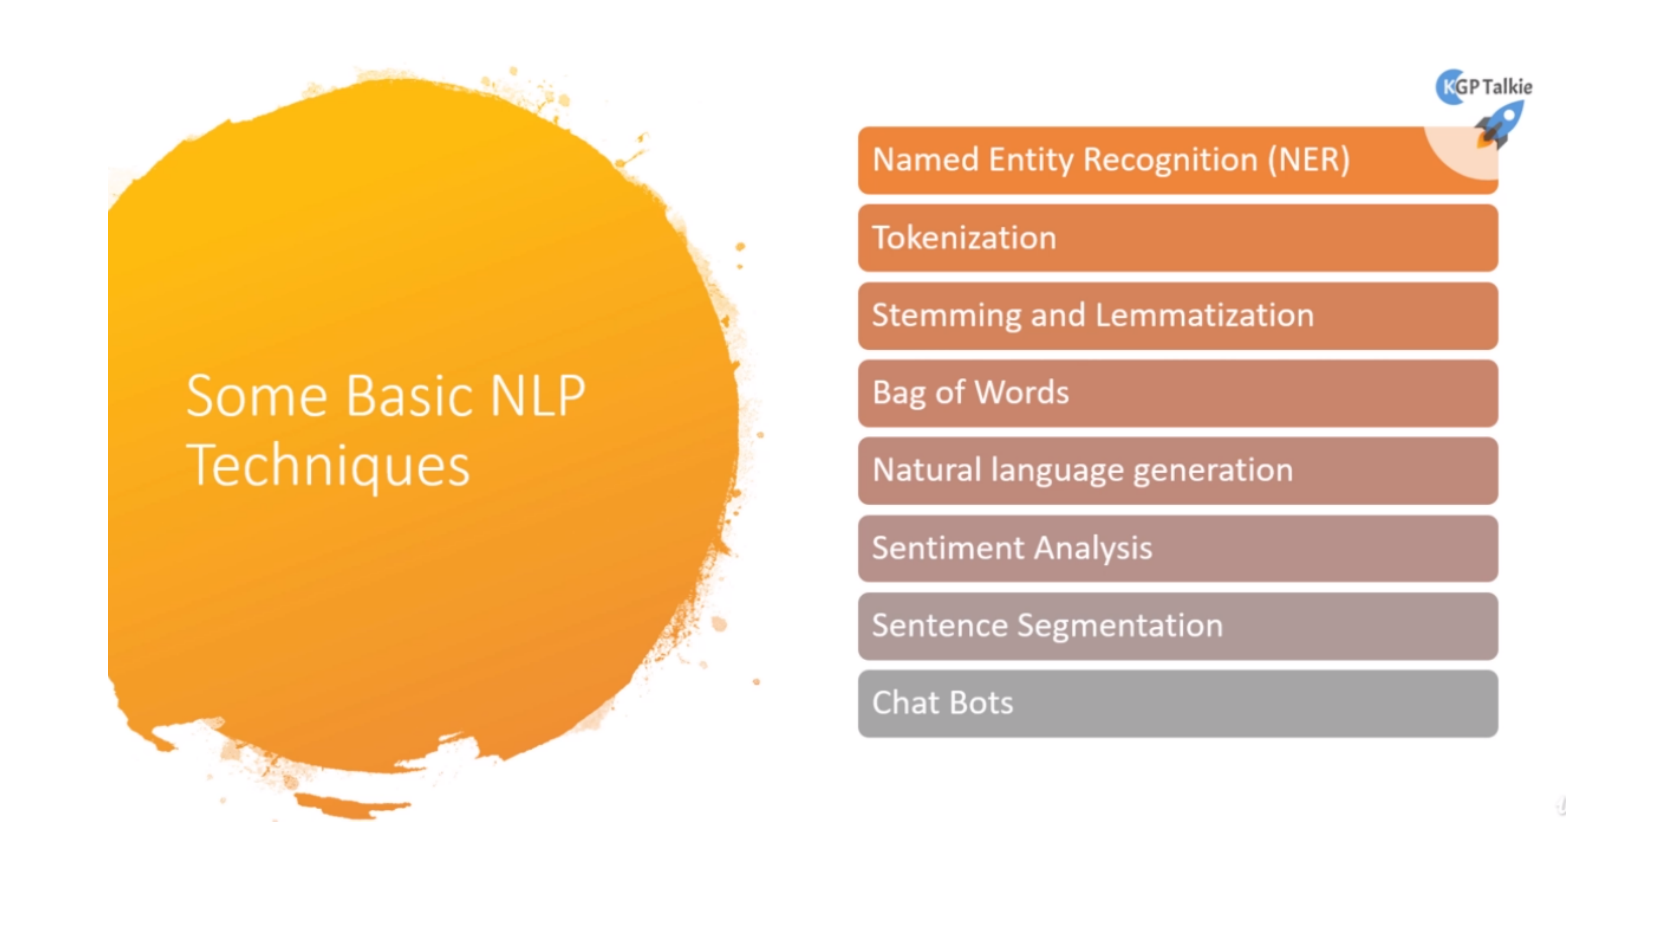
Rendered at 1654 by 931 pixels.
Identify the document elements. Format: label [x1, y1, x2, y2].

picture [108, 46, 1566, 822]
